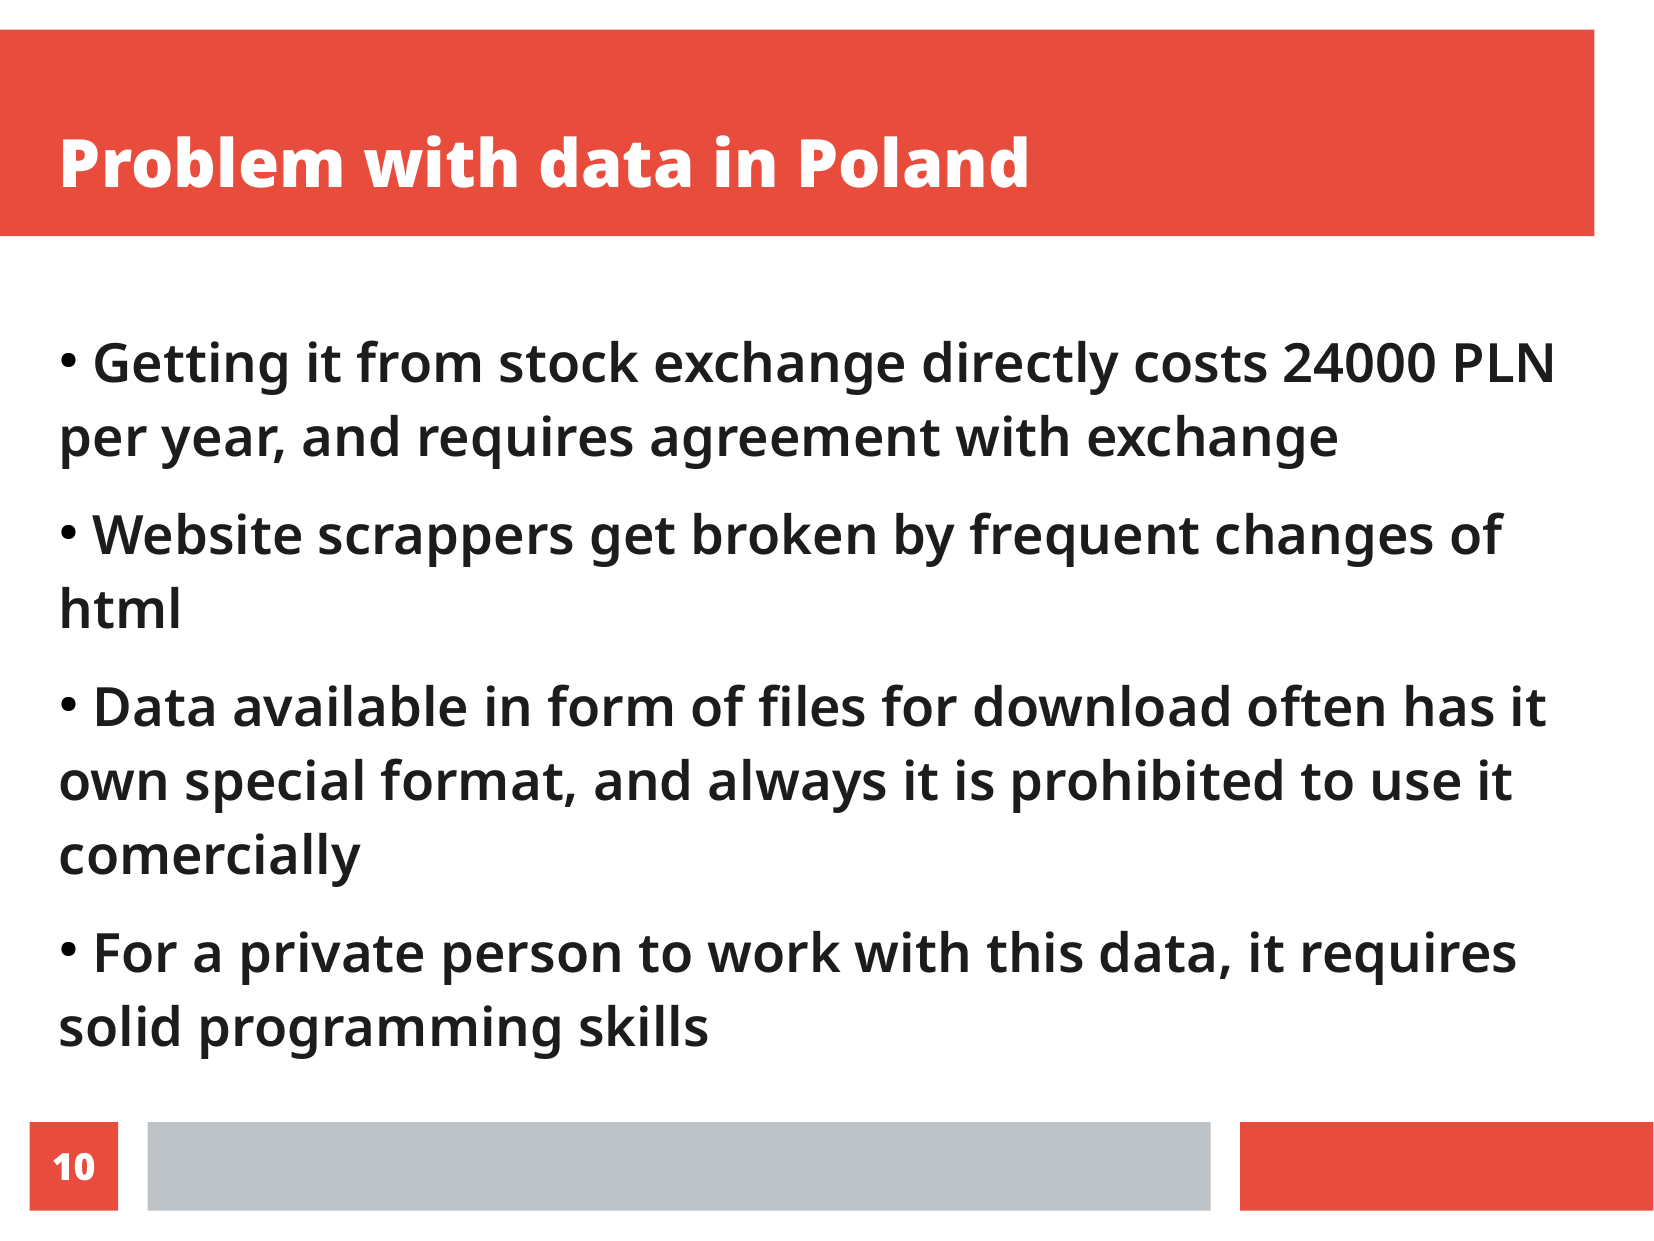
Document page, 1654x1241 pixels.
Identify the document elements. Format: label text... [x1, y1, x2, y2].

title Problem with data in Poland [59, 59, 1595, 207]
list Getting it from stock exchange directly costs 24000 PLN per year, and requires agreement with exchange Website scrappers get broken by frequent changes of html Data available in form of files for download often has it own special format, and always it is prohibited to use it comercially For a private person to work with this data, it requires solid programming skills [59, 324, 1565, 1093]
